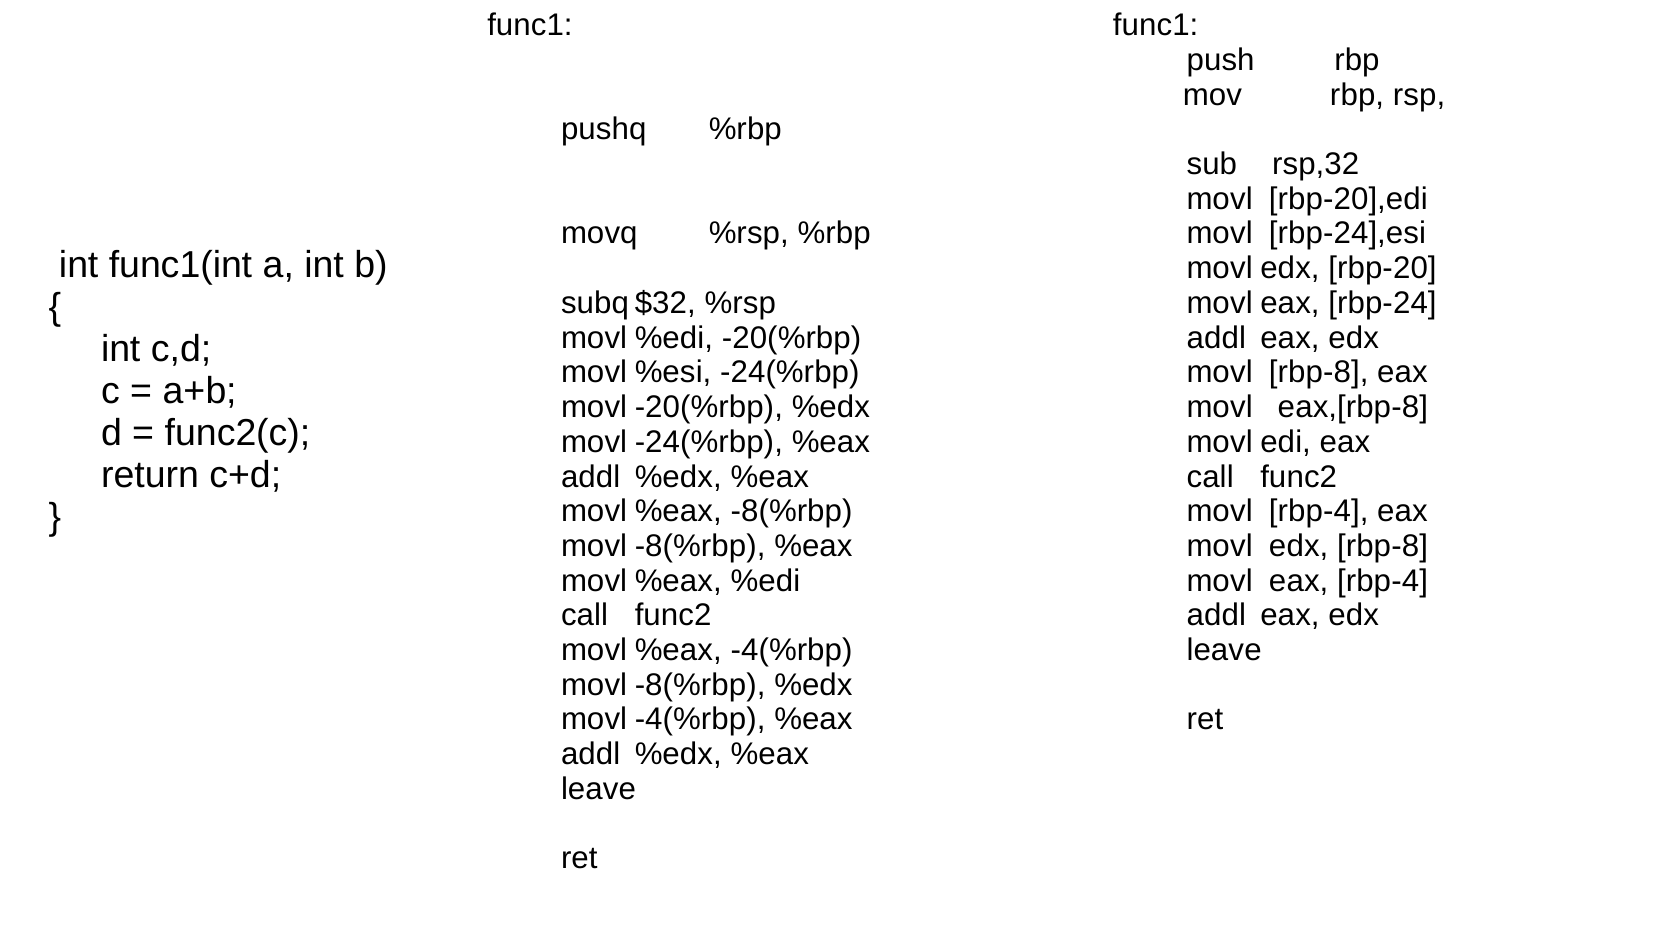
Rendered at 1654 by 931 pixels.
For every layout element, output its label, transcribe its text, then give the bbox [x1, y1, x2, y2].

text_box func1: push rbp mov rbp, rsp, sub rsp,32 movl [rbp-20],edi movl [rbp-24],esi movl edx, [rbp-20] movl eax, [rbp-24] addl eax, edx movl [rbp-8], eax movl eax,[rbp-8] movl edi, eax call func2 movl [rbp-4], eax movl edx, [rbp-8] movl eax, [rbp-4] addl eax, edx leave ret [1098, 0, 1607, 925]
text_box func1: pushq %rbp movq %rsp, %rbp subq $32, %rsp movl %edi, -20(%rbp) movl %esi, -24(%rbp) movl -20(%rbp), %edx movl -24(%rbp), %eax addl %edx, %eax movl %eax, -8(%rbp) movl -8(%rbp), %eax movl %eax, %edi call func2 movl %eax, -4(%rbp) movl -8(%rbp), %edx movl -4(%rbp), %eax addl %edx, %eax leave ret [472, 0, 981, 925]
text_box int func1(int a, int b) { int c,d; c = a+b; d = func2(c); return c+d; } [33, 236, 414, 546]
